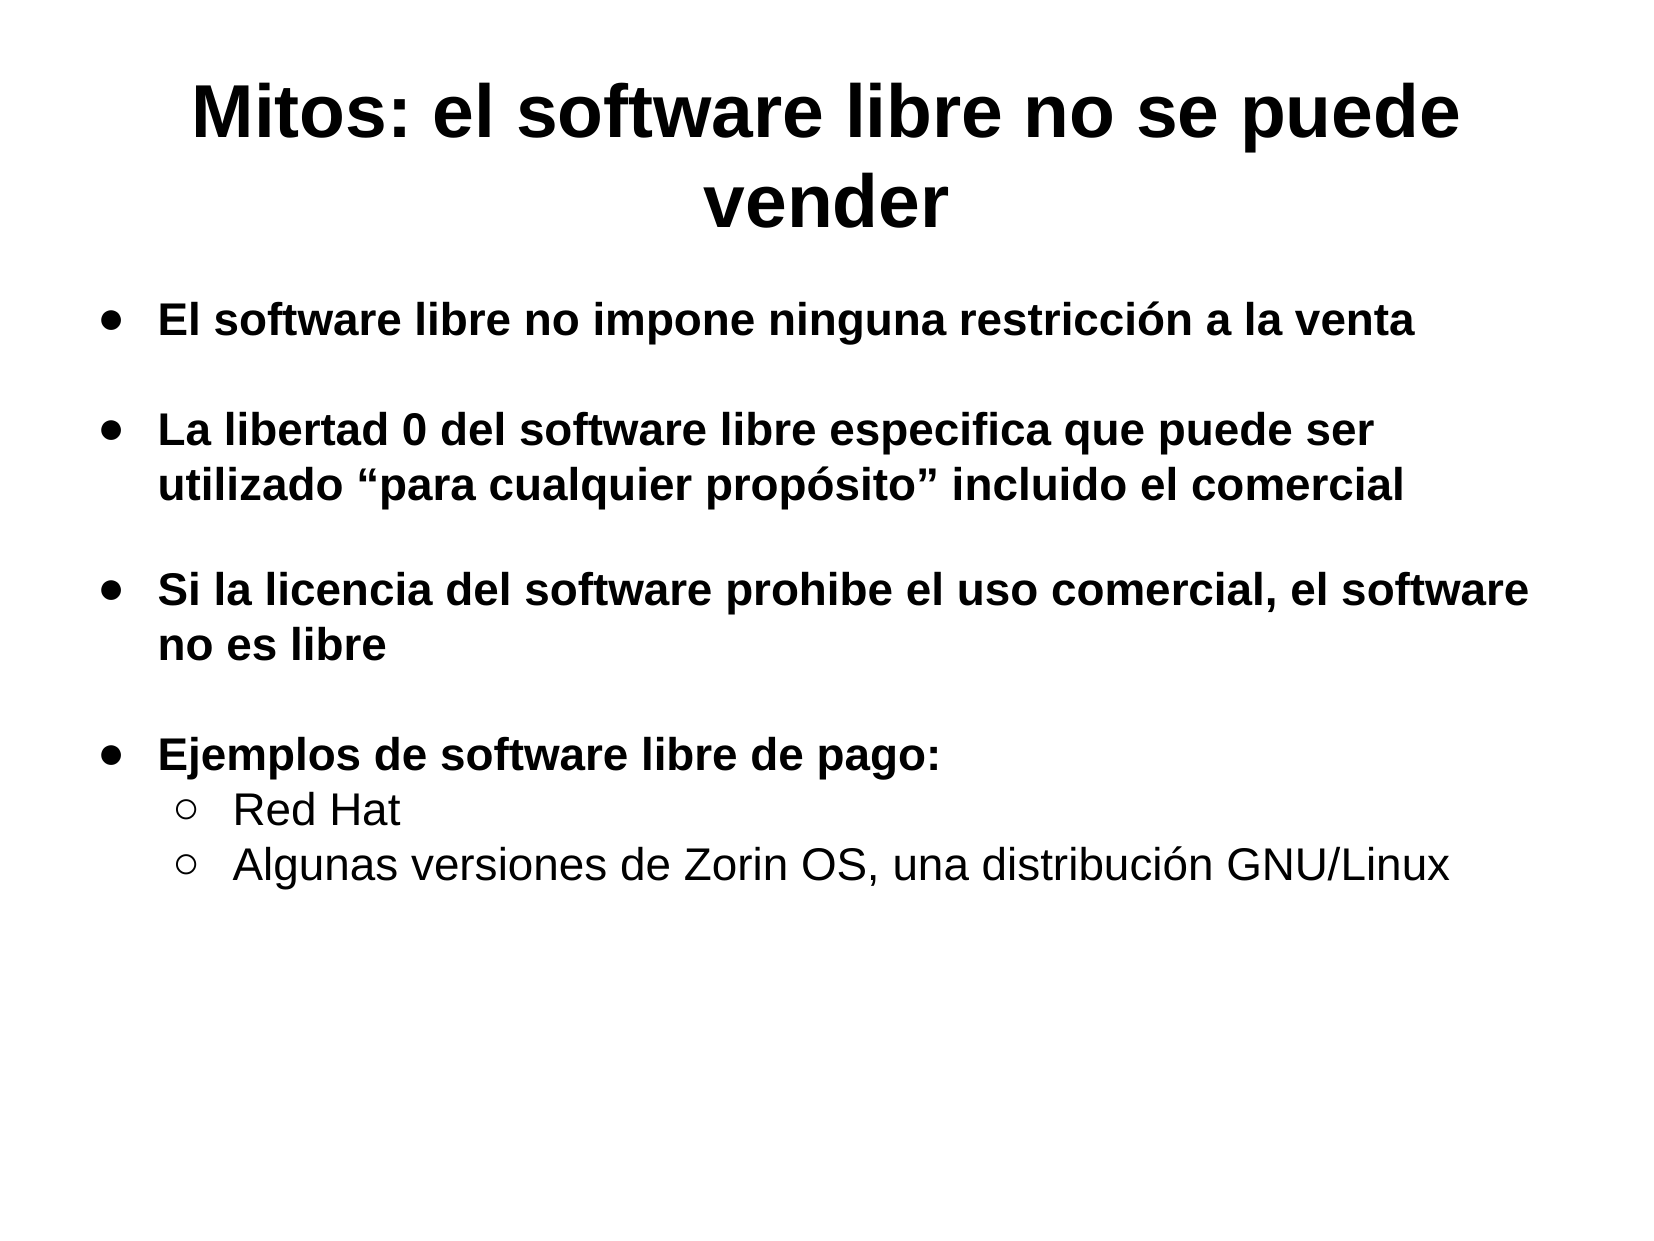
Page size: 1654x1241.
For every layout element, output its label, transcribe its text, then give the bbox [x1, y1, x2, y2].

text_box Mitos: el software libre no se puede vender [82, 49, 1571, 257]
text_box El software libre no impone ninguna restricción a la venta La libertad 0 del software libre especifica que puede ser utilizado “para cualquier propósito” incluido el comercial Si la licencia del software prohibe el uso comercial, el software no es libre Ejemplos de software libre de pago: Red Hat Algunas versiones de Zorin OS, una distribución GNU/Linux [82, 290, 1571, 1139]
